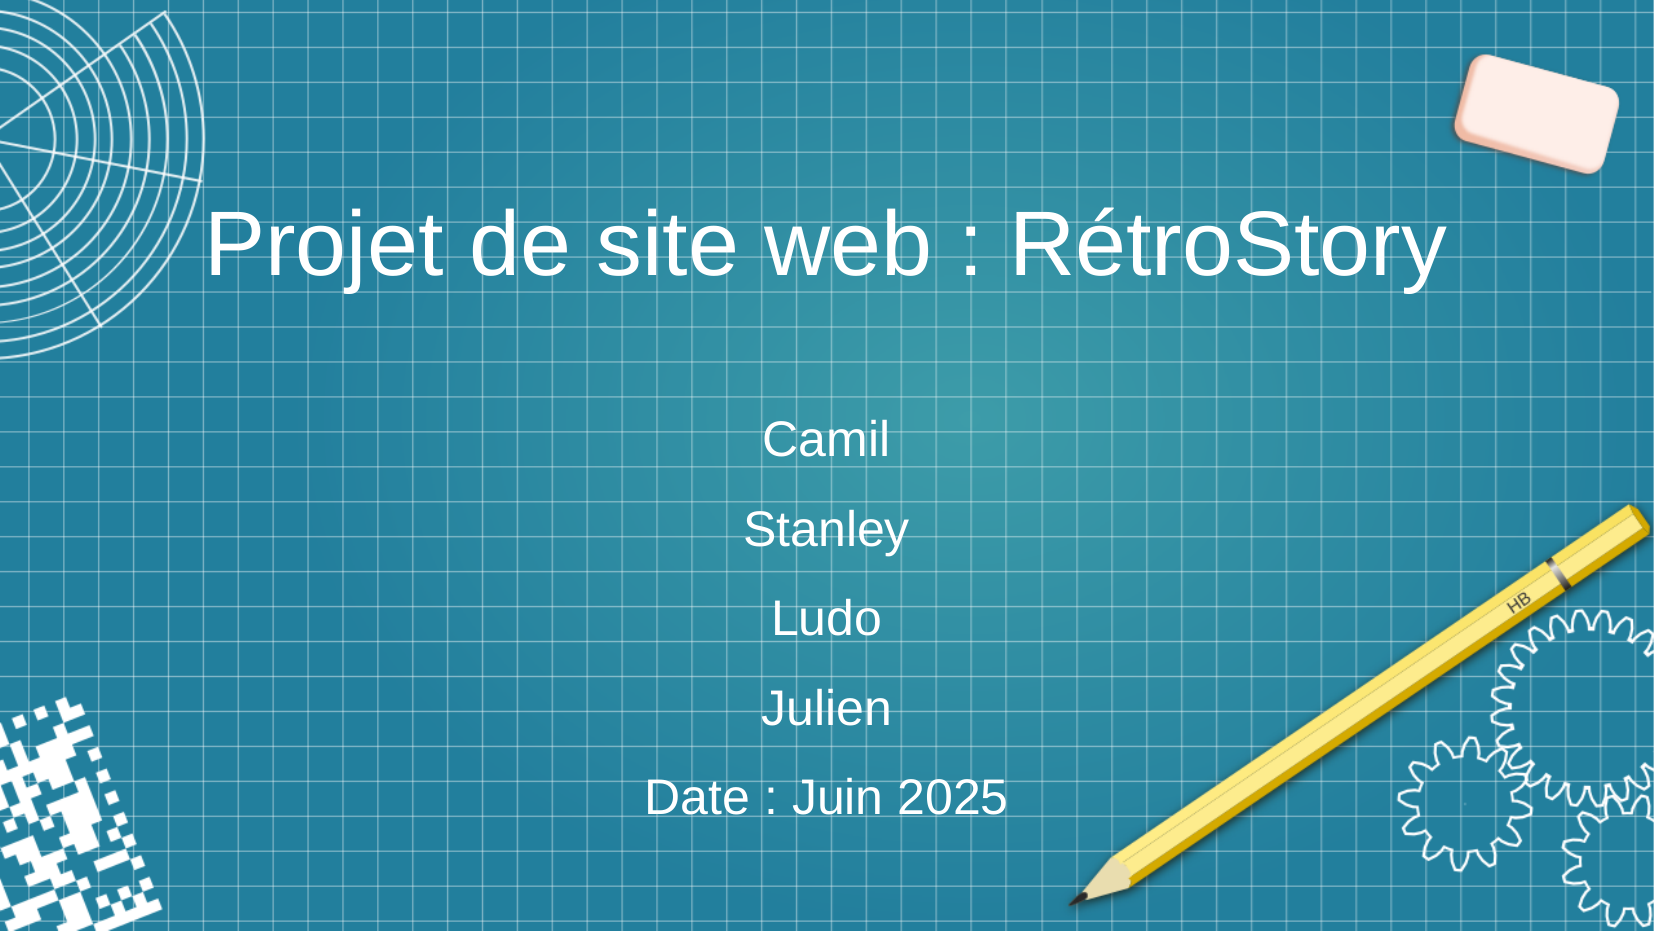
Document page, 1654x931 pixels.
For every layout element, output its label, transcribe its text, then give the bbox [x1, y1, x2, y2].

title Projet de site web : RétroStory [82, 132, 1571, 346]
subtitle Camil Stanley Ludo Julien Date : Juin 2025 [82, 389, 1571, 842]
